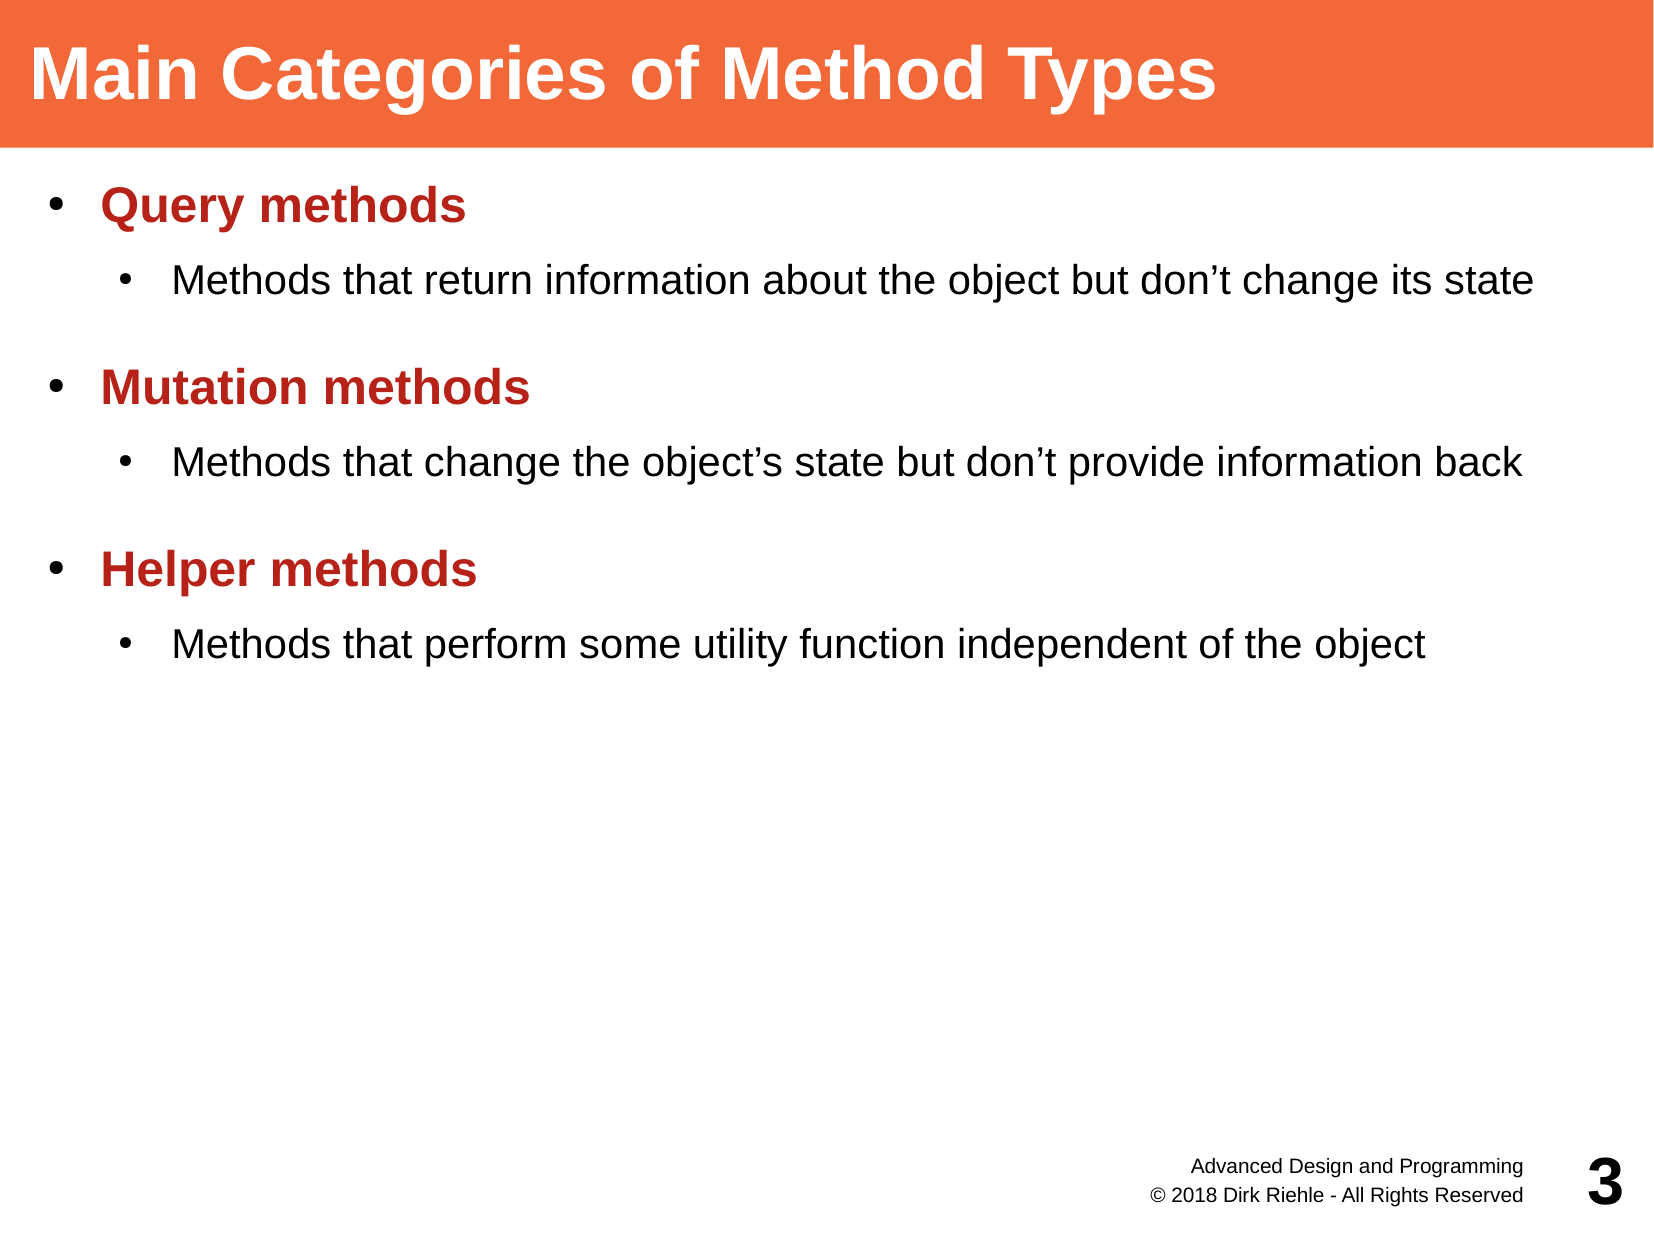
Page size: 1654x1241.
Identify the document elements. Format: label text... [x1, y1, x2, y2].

list Query methods Methods that return information about the object but don’t change its state Mutation methods Methods that change the object’s state but don’t provide information back Helper methods Methods that perform some utility function independent of the object [29, 177, 1625, 1063]
title Main Categories of Method Types [0, 0, 1654, 148]
